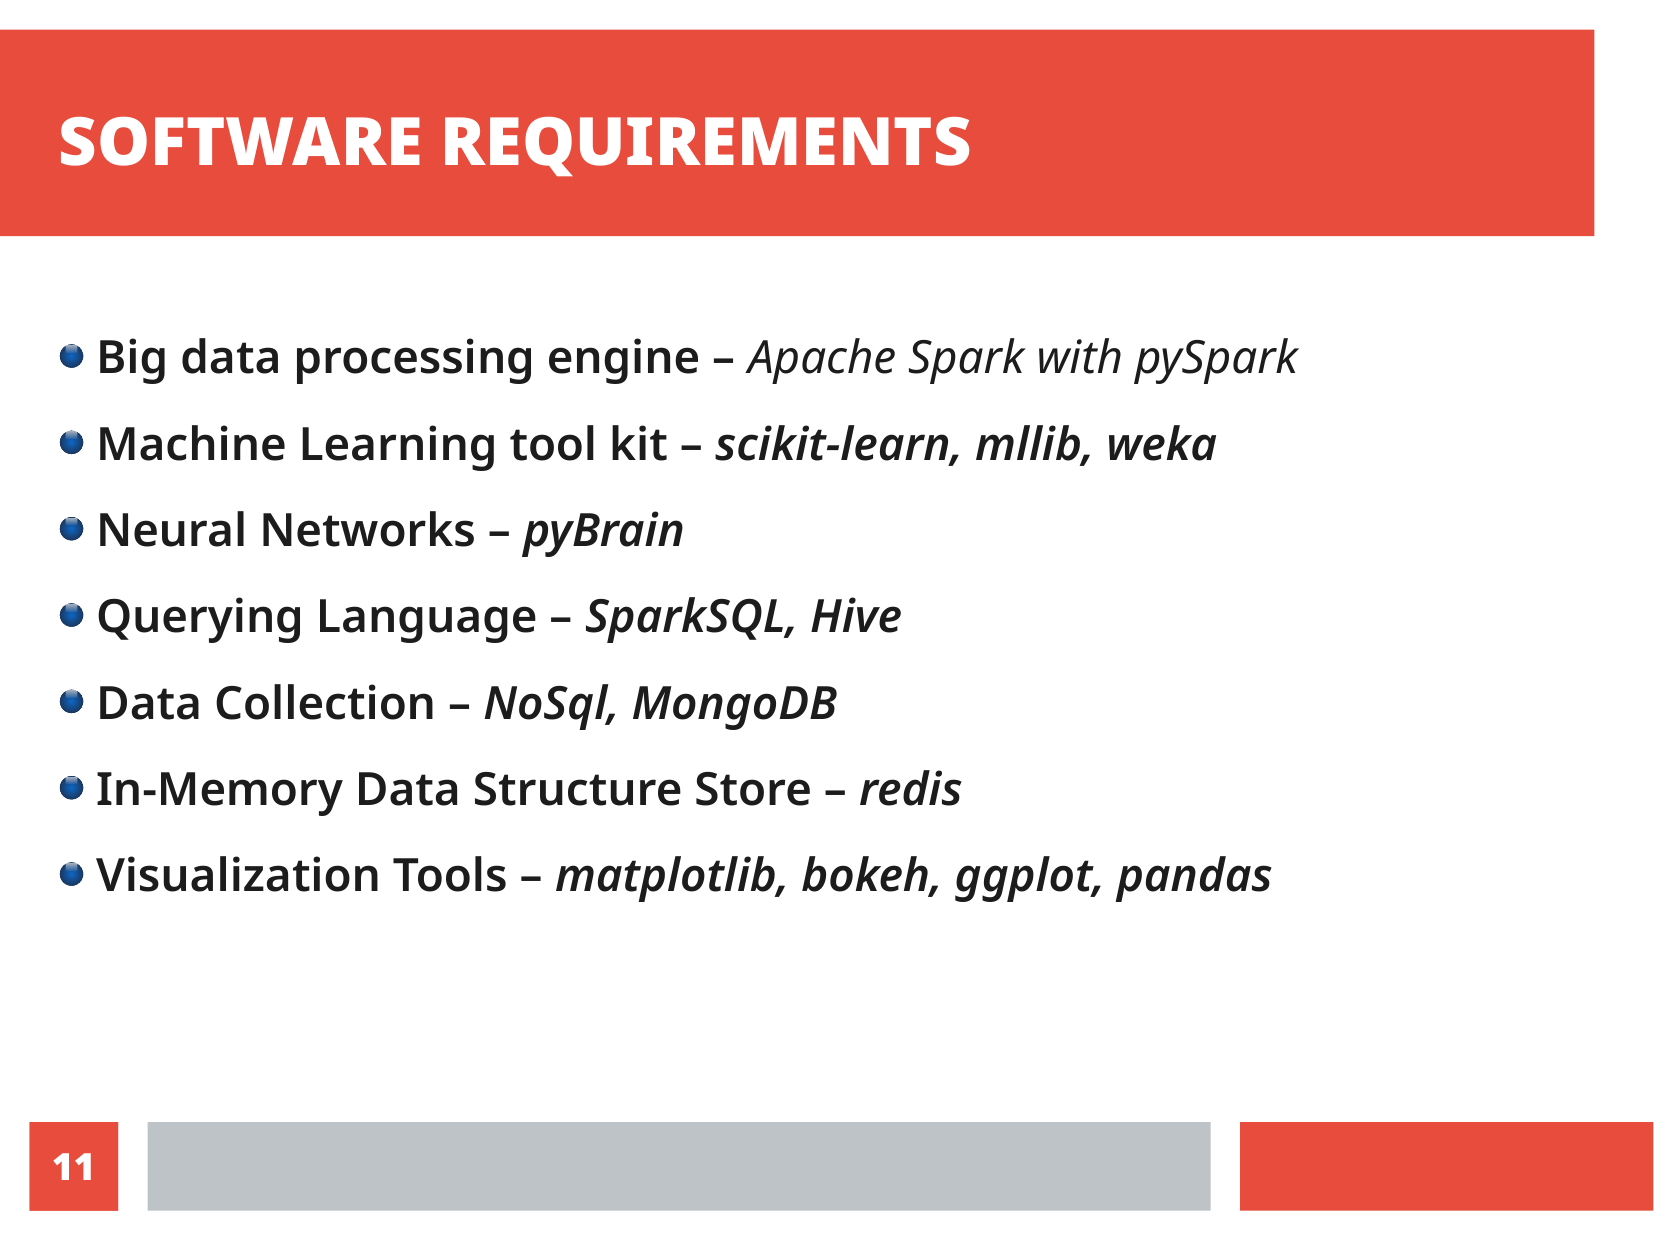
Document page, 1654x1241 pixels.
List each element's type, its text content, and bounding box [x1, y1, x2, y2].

list Big data processing engine – Apache Spark with pySpark Machine Learning tool kit – scikit-learn, mllib, weka Neural Networks – pyBrain Querying Language – SparkSQL, Hive Data Collection – NoSql, MongoDB In-Memory Data Structure Store – redis Visualization Tools – matplotlib, bokeh, ggplot, pandas [59, 324, 1565, 1093]
title SOFTWARE REQUIREMENTS [59, 37, 1595, 186]
